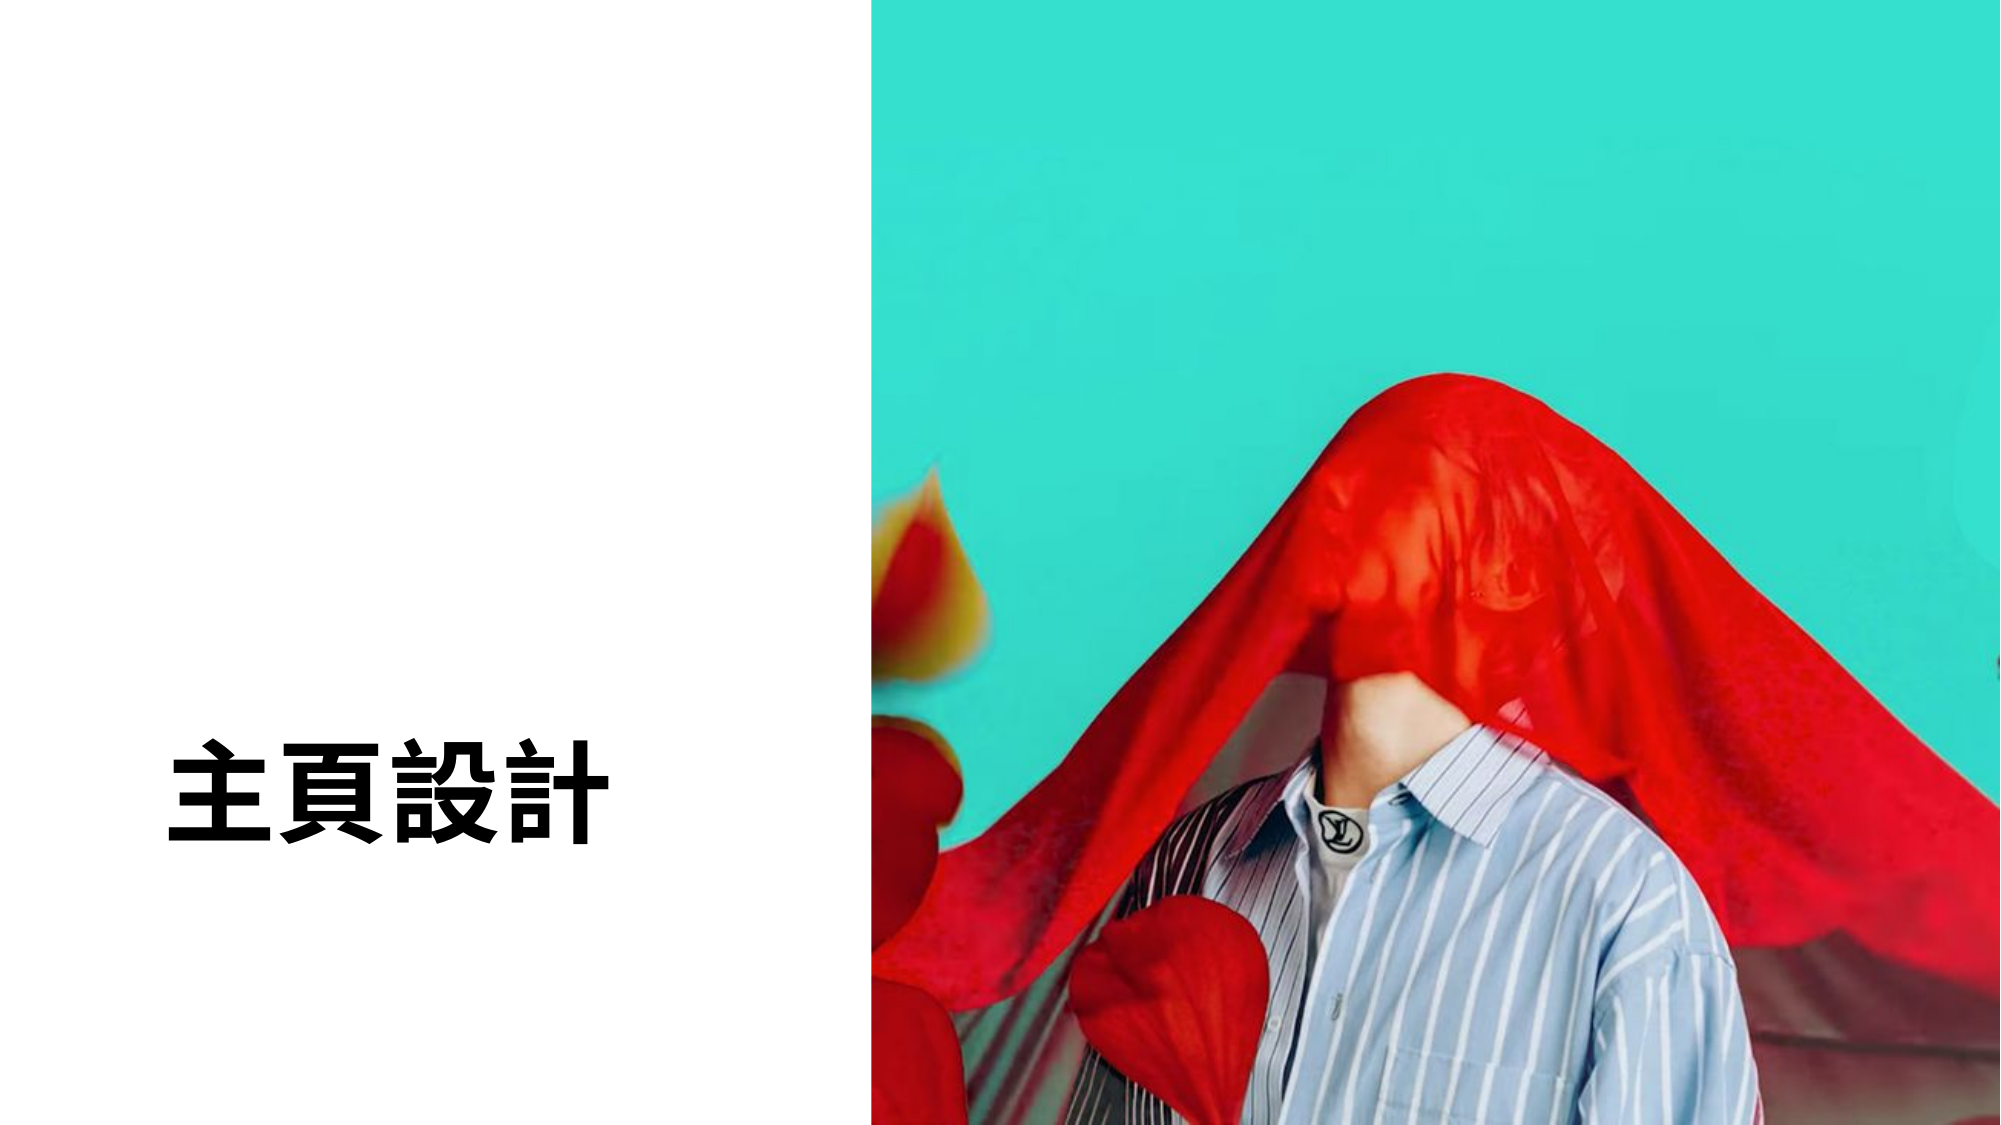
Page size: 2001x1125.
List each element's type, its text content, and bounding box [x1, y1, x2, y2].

text_box 主頁設計 [148, 281, 761, 867]
picture [871, 0, 2000, 1125]
